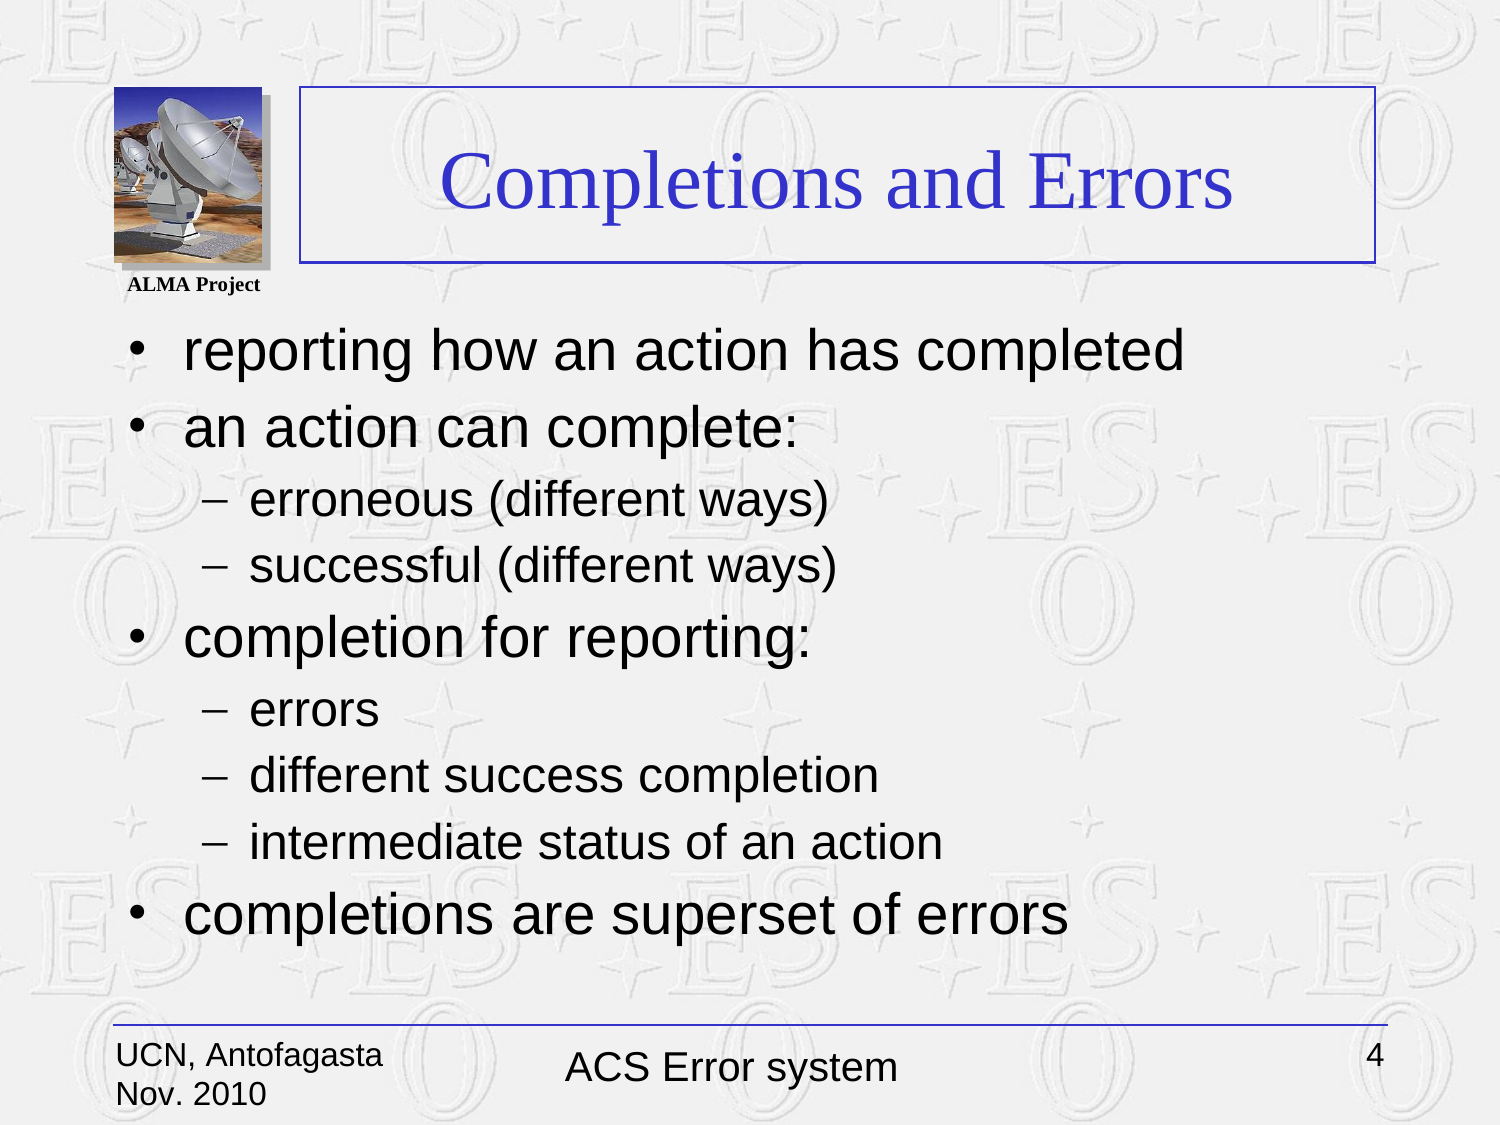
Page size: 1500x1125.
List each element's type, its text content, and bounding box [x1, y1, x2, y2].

picture [0, 0, 1500, 1125]
list reporting how an action has completed an action can complete: erroneous (different ways) successful (different ways) completion for reporting: errors different success completion intermediate status of an action completions are superset of errors [112, 312, 1388, 1000]
title Completions and Errors [299, 87, 1375, 263]
